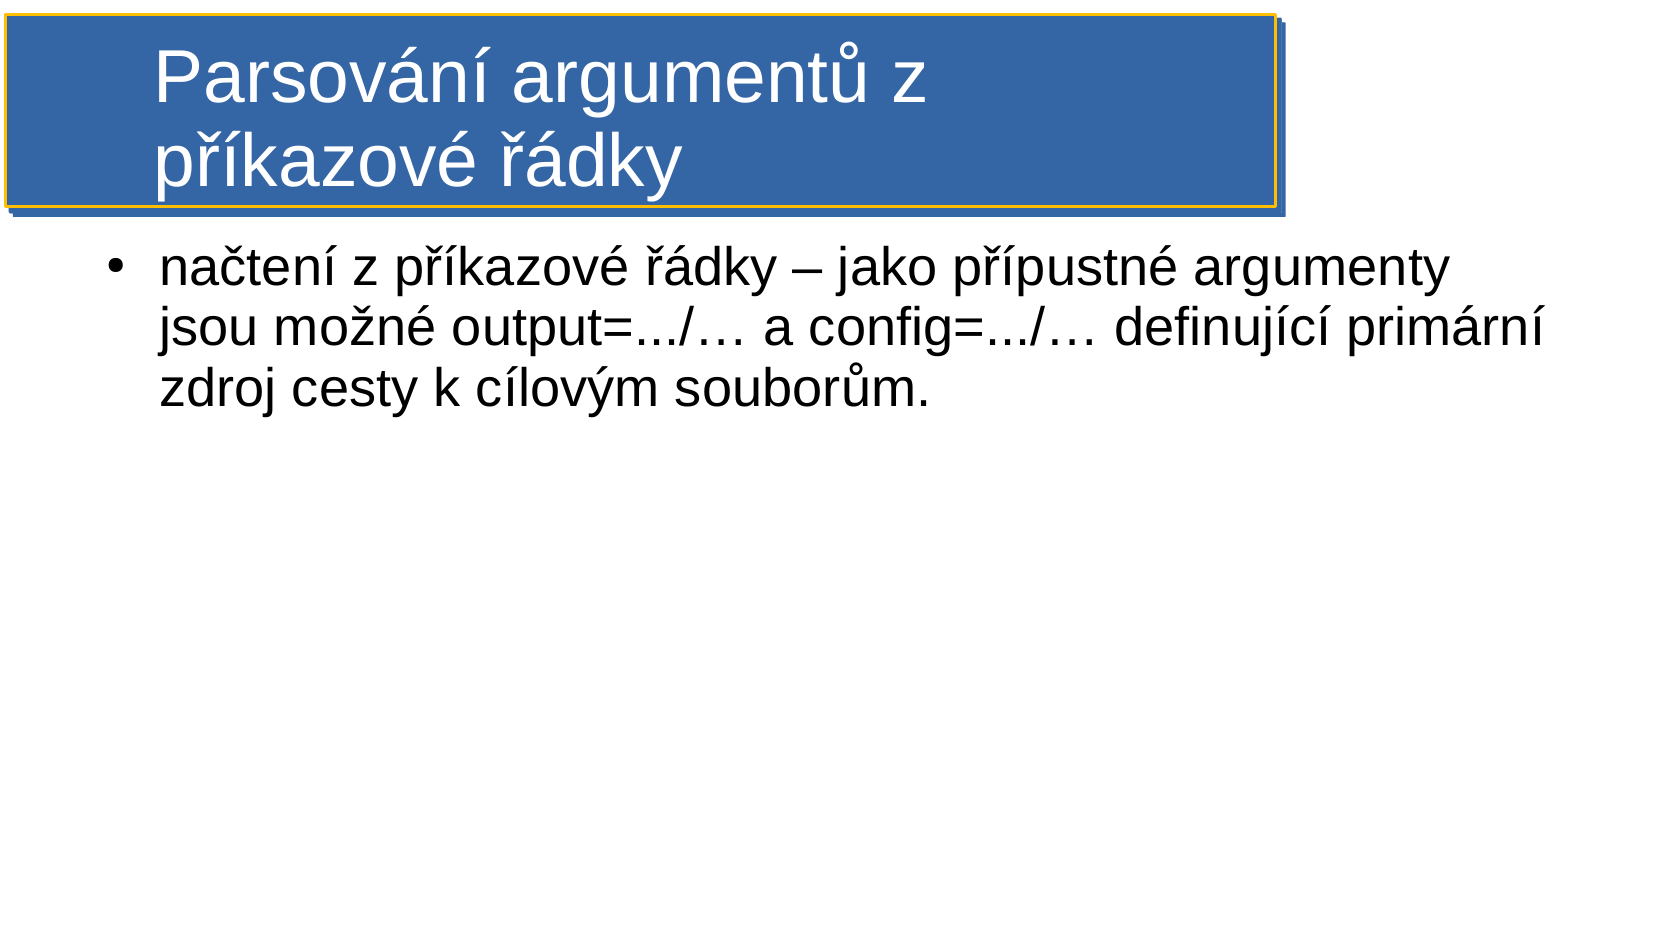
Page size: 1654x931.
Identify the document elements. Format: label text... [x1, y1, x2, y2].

title Parsování argumentů z příkazové řádky [82, 34, 1235, 203]
list načtení z příkazové řádky – jako přípustné argumenty jsou možné output=.../… a config=.../… definující primární zdroj cesty k cílovým souborům. [88, 236, 1565, 798]
